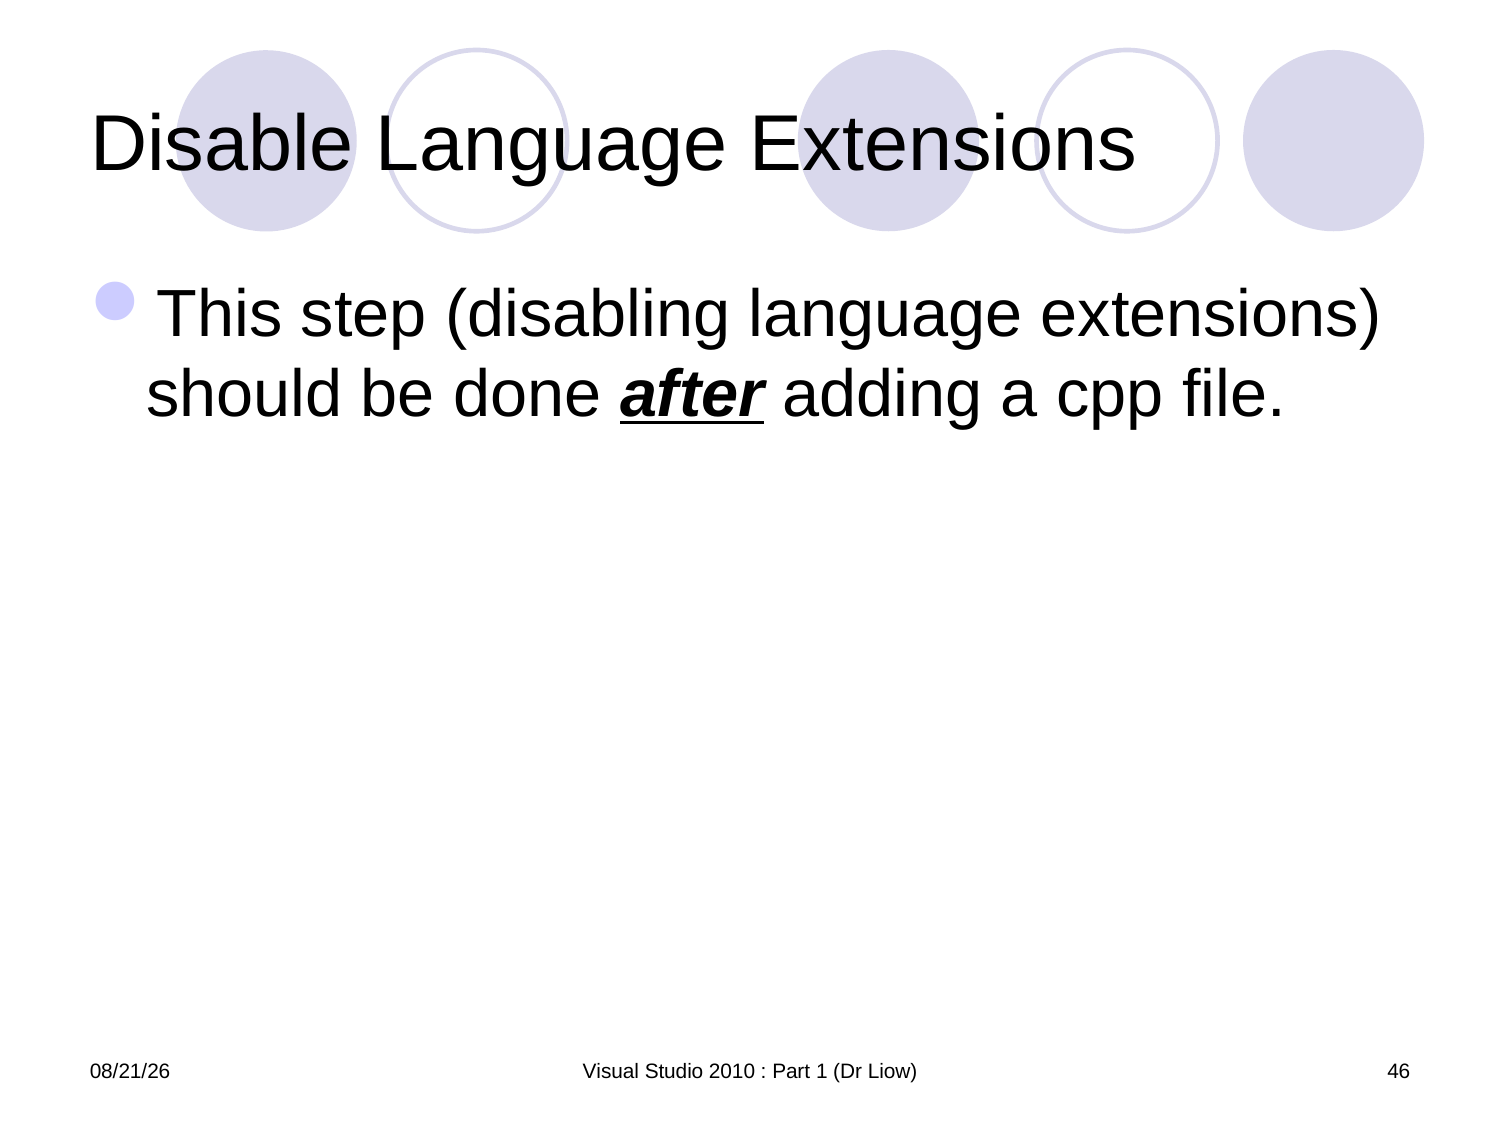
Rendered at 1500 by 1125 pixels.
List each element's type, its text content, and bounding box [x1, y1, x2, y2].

list This step (disabling language extensions) should be done after adding a cpp file. [75, 262, 1426, 1006]
text_box Visual Studio 2010 : Part 1 (Dr Liow) [512, 1049, 988, 1101]
text_box <number> [1074, 1049, 1426, 1101]
title Disable Language Extensions [75, 45, 1426, 233]
text_box 08/22/12 [74, 1049, 426, 1101]
